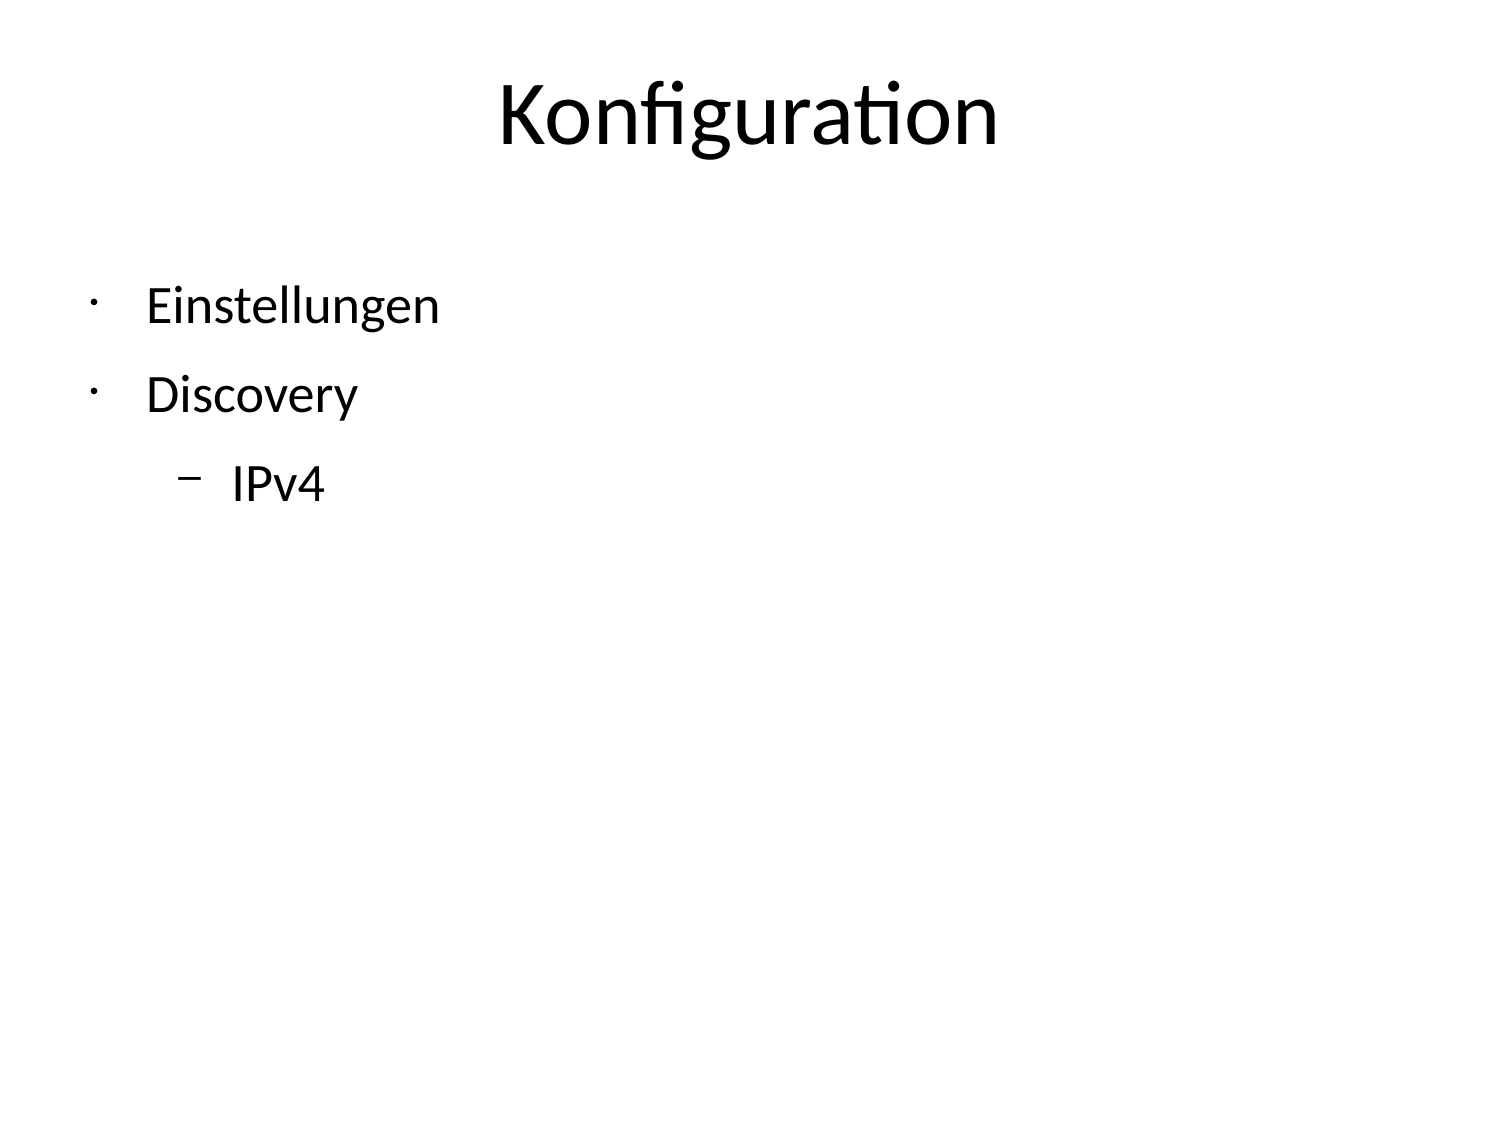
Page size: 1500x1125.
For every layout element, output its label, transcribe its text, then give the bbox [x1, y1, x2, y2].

title Konfiguration [75, 45, 1425, 233]
list Einstellungen Discovery IPv4 [75, 262, 1425, 1005]
